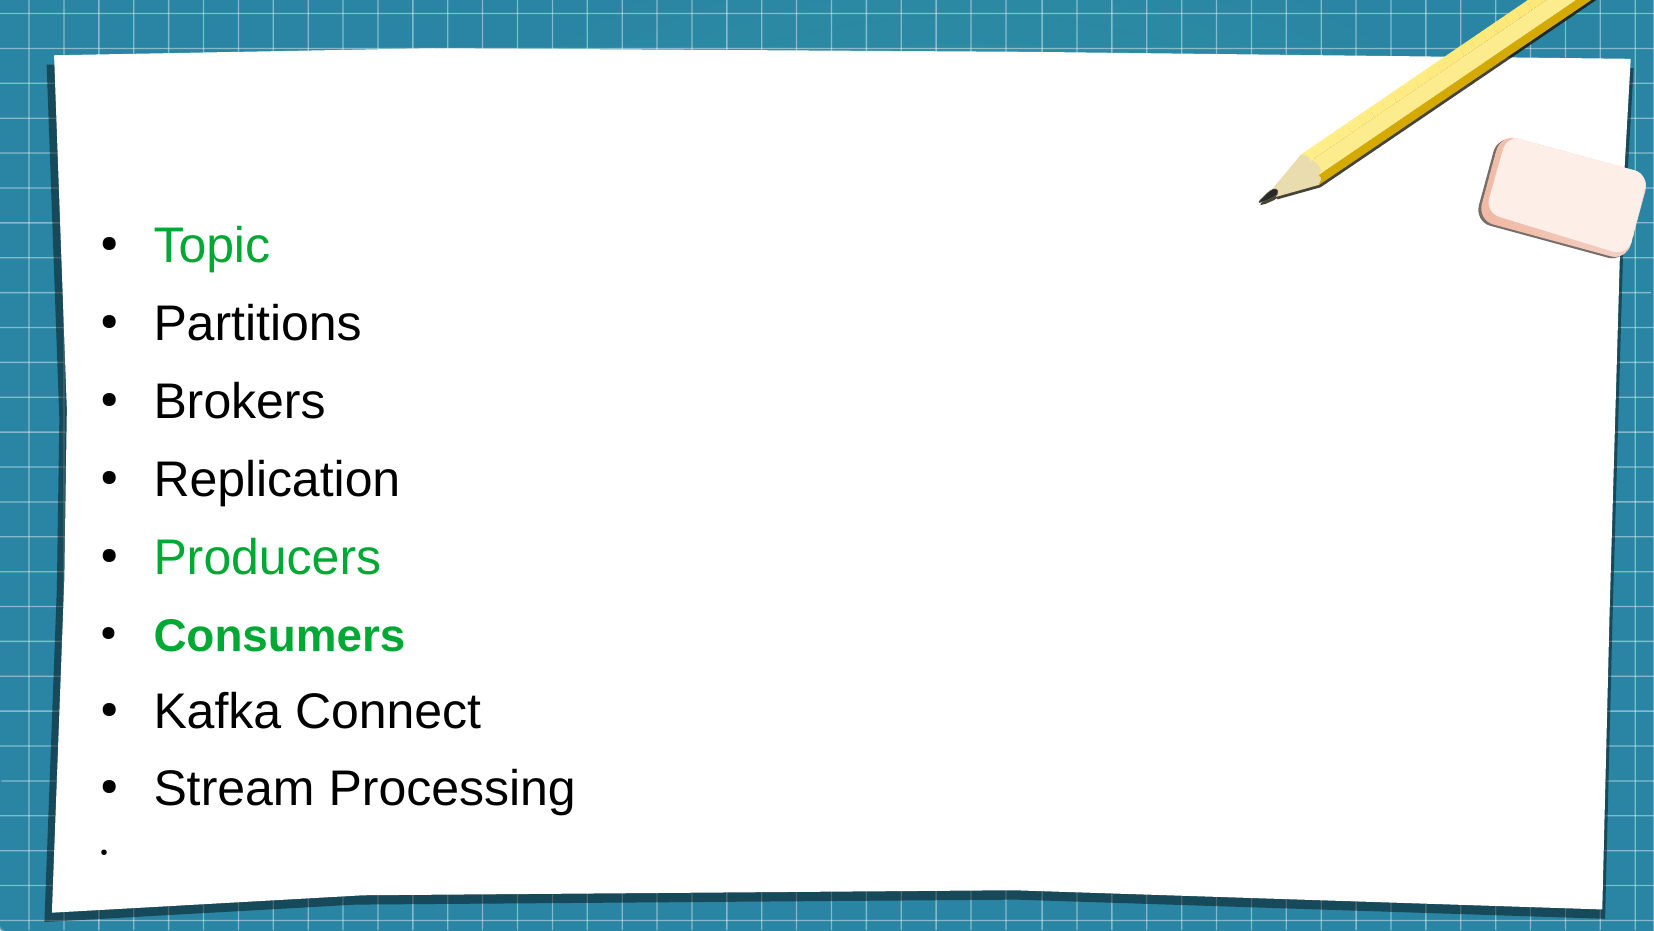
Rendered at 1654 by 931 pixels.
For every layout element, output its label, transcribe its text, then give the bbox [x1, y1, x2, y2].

list Topic Partitions Brokers Replication Producers Consumers Kafka Connect Stream Processing [82, 217, 1571, 863]
